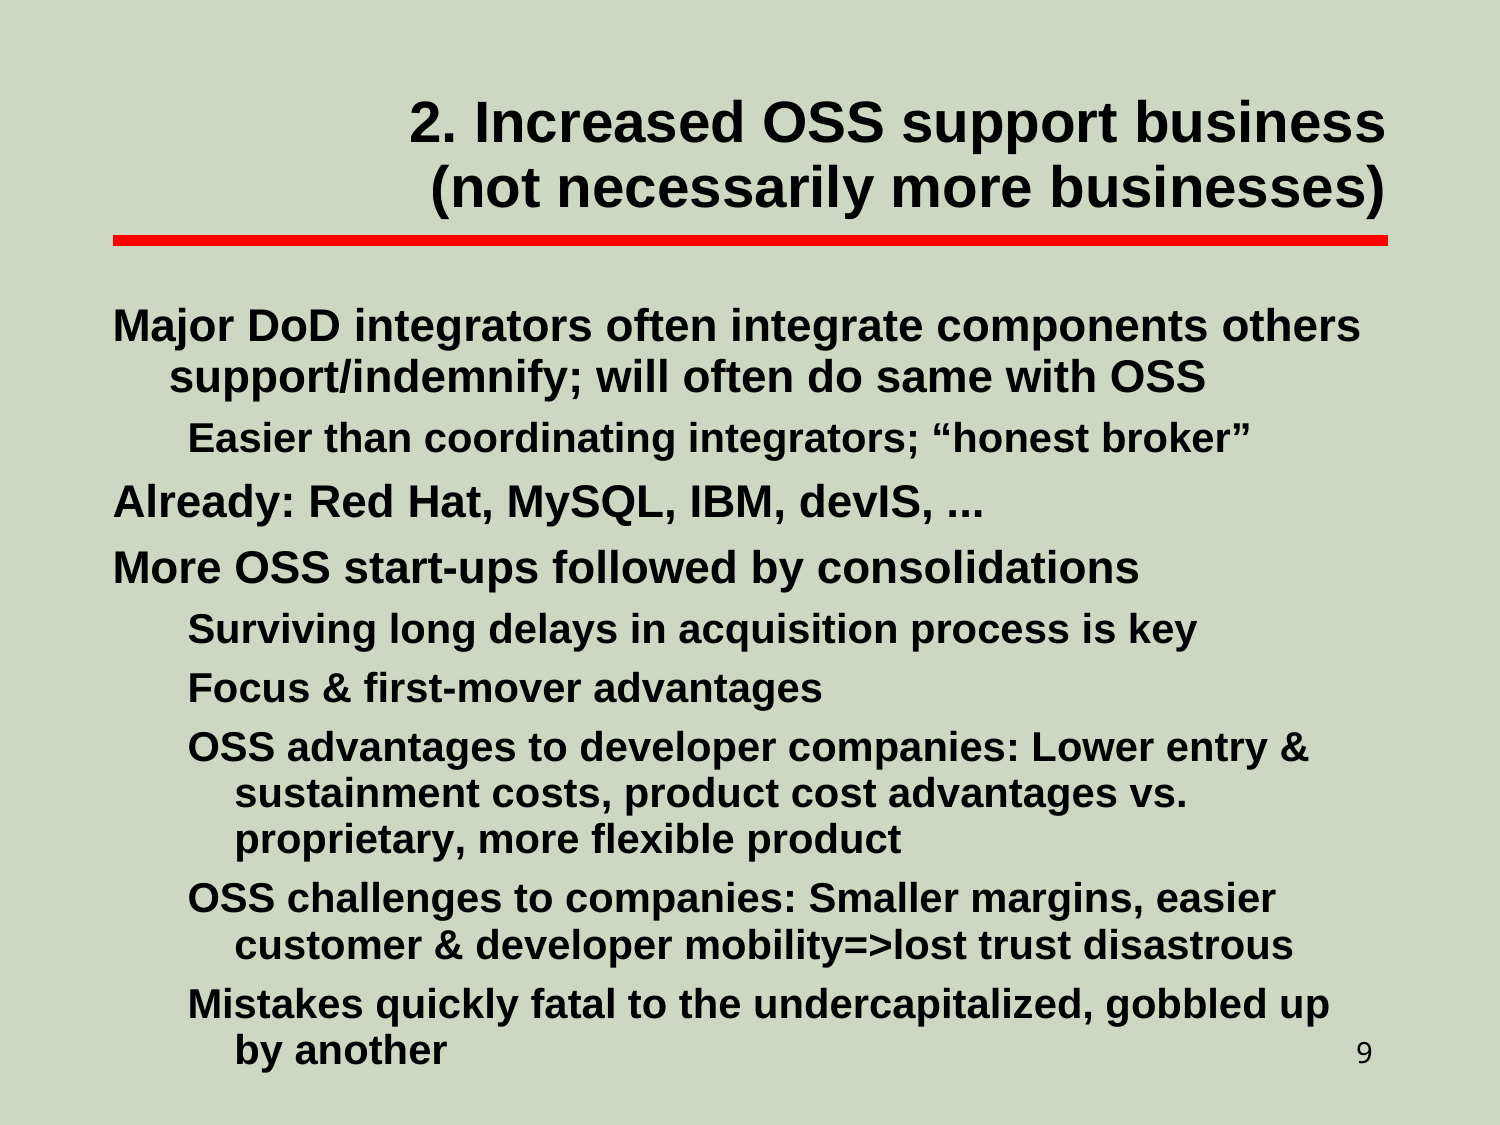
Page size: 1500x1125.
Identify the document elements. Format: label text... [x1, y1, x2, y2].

title 2. Increased OSS support business (not necessarily more businesses) [337, 88, 1388, 222]
list Major DoD integrators often integrate components others support/indemnify; will often do same with OSS Easier than coordinating integrators; “honest broker” Already: Red Hat, MySQL, IBM, devIS, ... More OSS start-ups followed by consolidations Surviving long delays in acquisition process is key Focus & first-mover advantages OSS advantages to developer companies: Lower entry & sustainment costs, product cost advantages vs. proprietary, more flexible product OSS challenges to companies: Smaller margins, easier customer & developer mobility=>lost trust disastrous Mistakes quickly fatal to the undercapitalized, gobbled up by another [112, 299, 1388, 1098]
